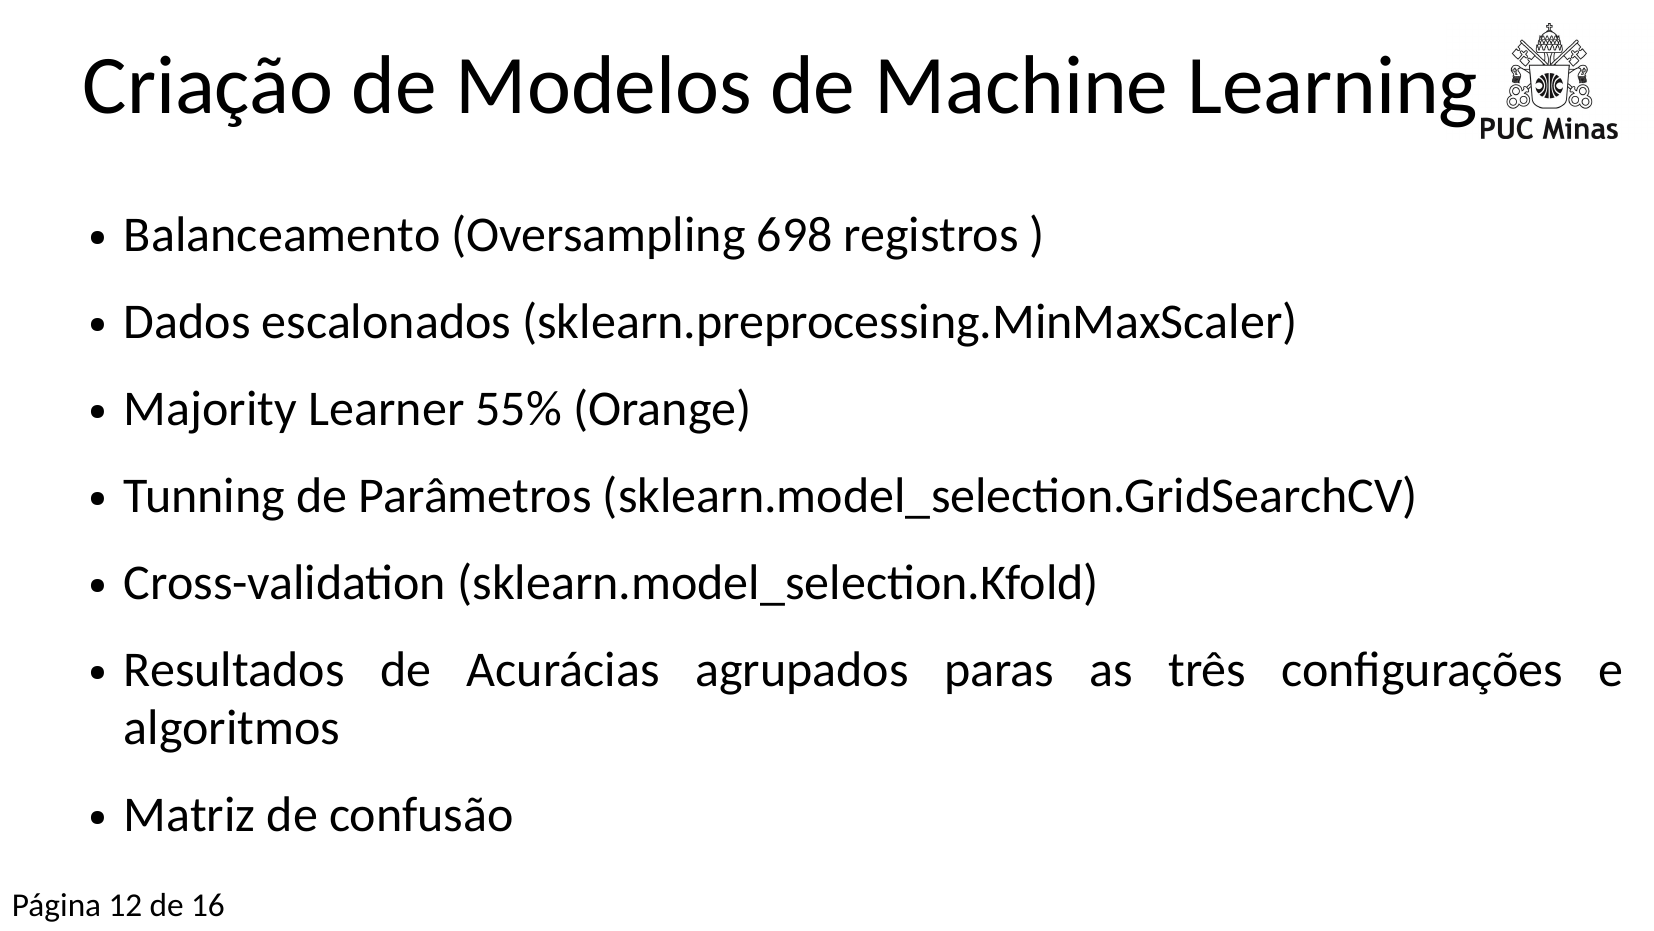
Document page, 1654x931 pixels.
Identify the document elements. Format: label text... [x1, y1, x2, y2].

text_box Página 12 de 16 [0, 891, 266, 931]
title Criação de Modelos de Machine Learning [82, 37, 1571, 148]
text_box Balanceamento (Oversampling 698 registros ) Dados escalonados (sklearn.preprocessing.MinMaxScaler) Majority Learner 55% (Orange) Tunning de Parâmetros (sklearn.model_selection.GridSearchCV) Cross-validation (sklearn.model_selection.Kfold) Resultados de Acurácias agrupados paras as três configurações e algoritmos Matriz de confusão [88, 206, 1625, 862]
picture [1446, 23, 1654, 140]
